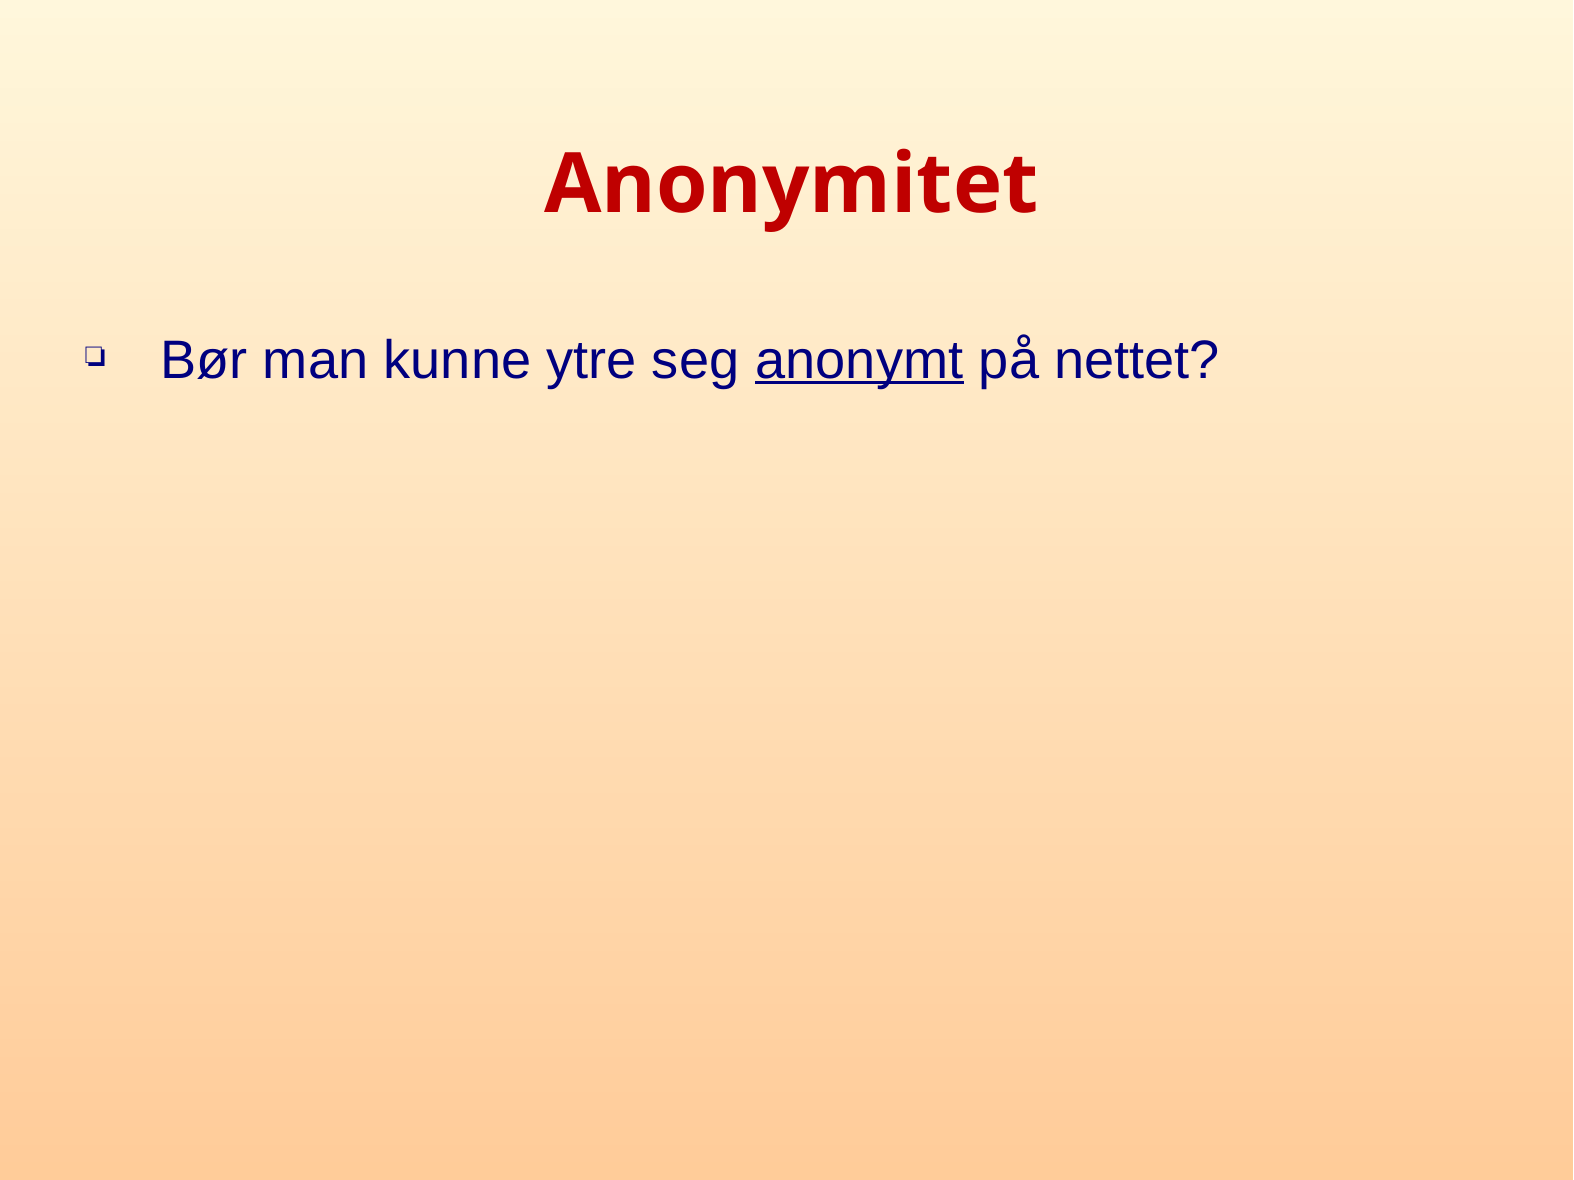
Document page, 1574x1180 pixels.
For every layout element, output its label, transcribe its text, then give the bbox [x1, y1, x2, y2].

list Bør man kunne ytre seg anonymt på nettet? [85, 336, 1539, 1170]
title Anonymitet [39, 54, 1543, 309]
